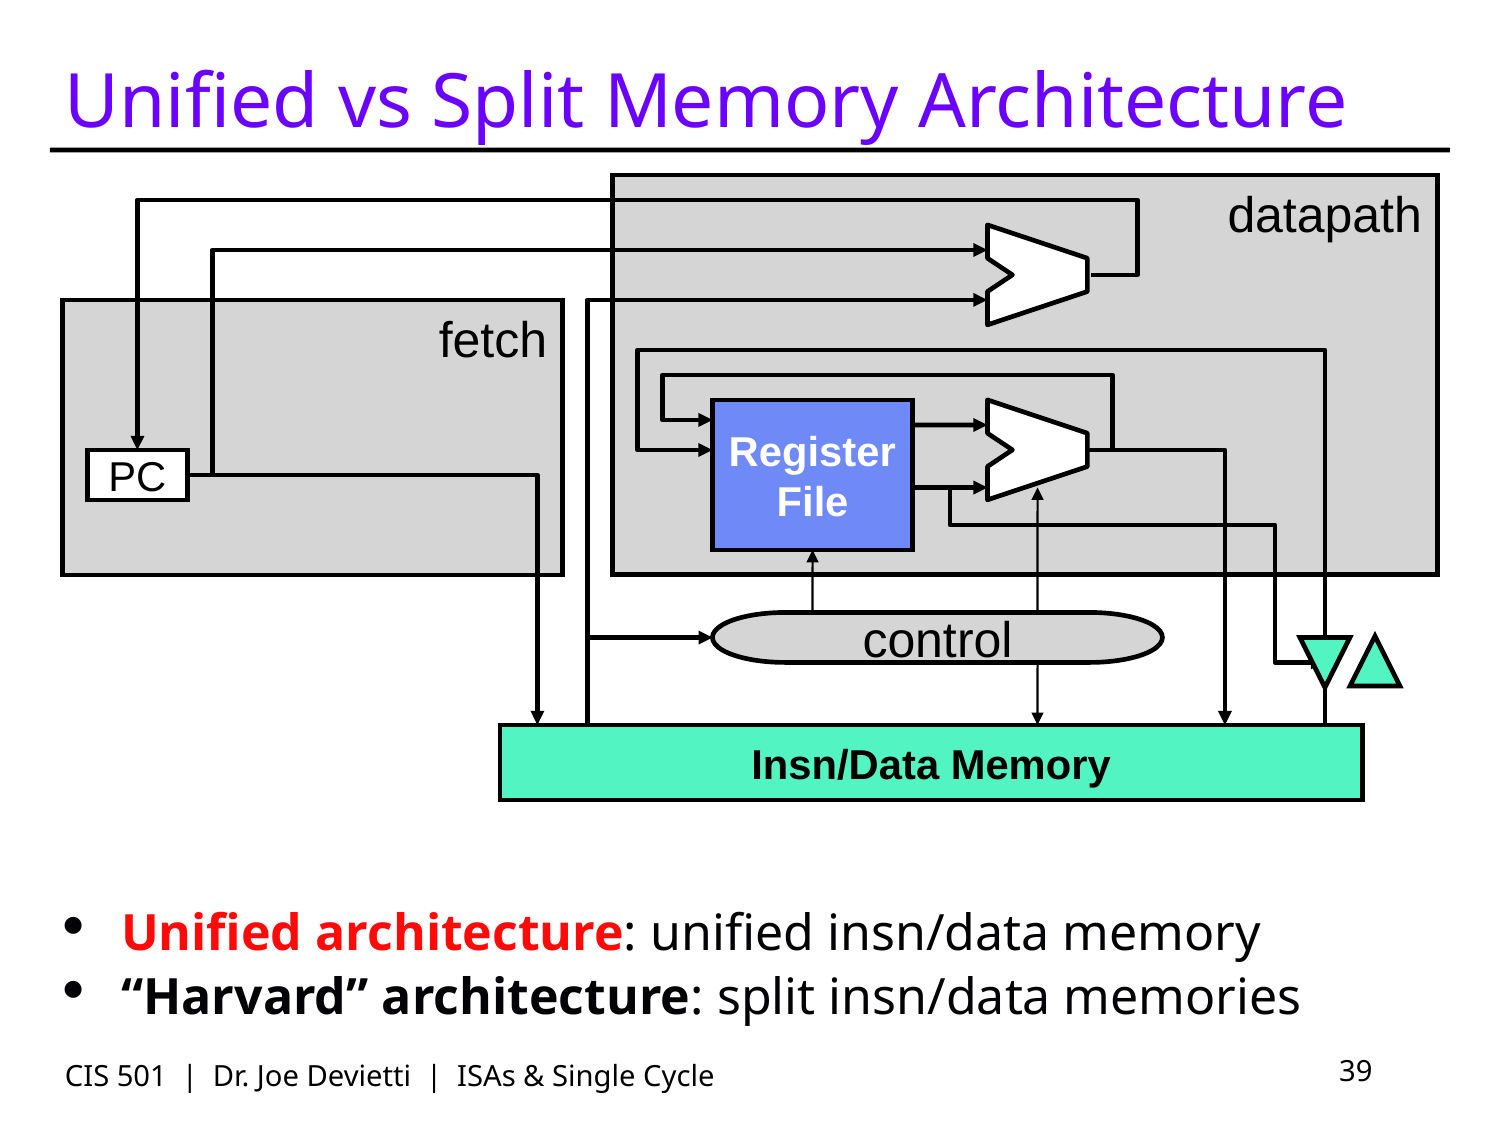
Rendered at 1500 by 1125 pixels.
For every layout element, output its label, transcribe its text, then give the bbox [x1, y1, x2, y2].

text_box [62, 299, 535, 575]
text_box datapath [1212, 174, 1437, 250]
text_box [1350, 636, 1400, 686]
text_box [814, 490, 1036, 575]
text_box [612, 174, 1438, 575]
text_box PC [87, 449, 188, 500]
text_box Unified vs Split Memory Architecture [49, 37, 1450, 150]
text_box <number> [1074, 1063, 1388, 1100]
text_box [1299, 637, 1350, 688]
text_box [665, 377, 1223, 523]
text_box control [712, 612, 1163, 663]
text_box [1227, 527, 1273, 575]
text_box [1039, 527, 1223, 575]
text_box [215, 299, 563, 575]
text_box Register File [712, 399, 913, 550]
text_box Insn/Data Memory [499, 725, 1363, 800]
text_box [640, 352, 1323, 575]
text_box fetch [424, 299, 563, 375]
text_box CIS 501 | Dr. Joe Devietti | ISAs & Single Cycle [49, 1063, 988, 1100]
text_box [139, 299, 210, 473]
text_box Unified architecture: unified insn/data memory “Harvard” architecture: split insn/data memories [49, 900, 1450, 1063]
